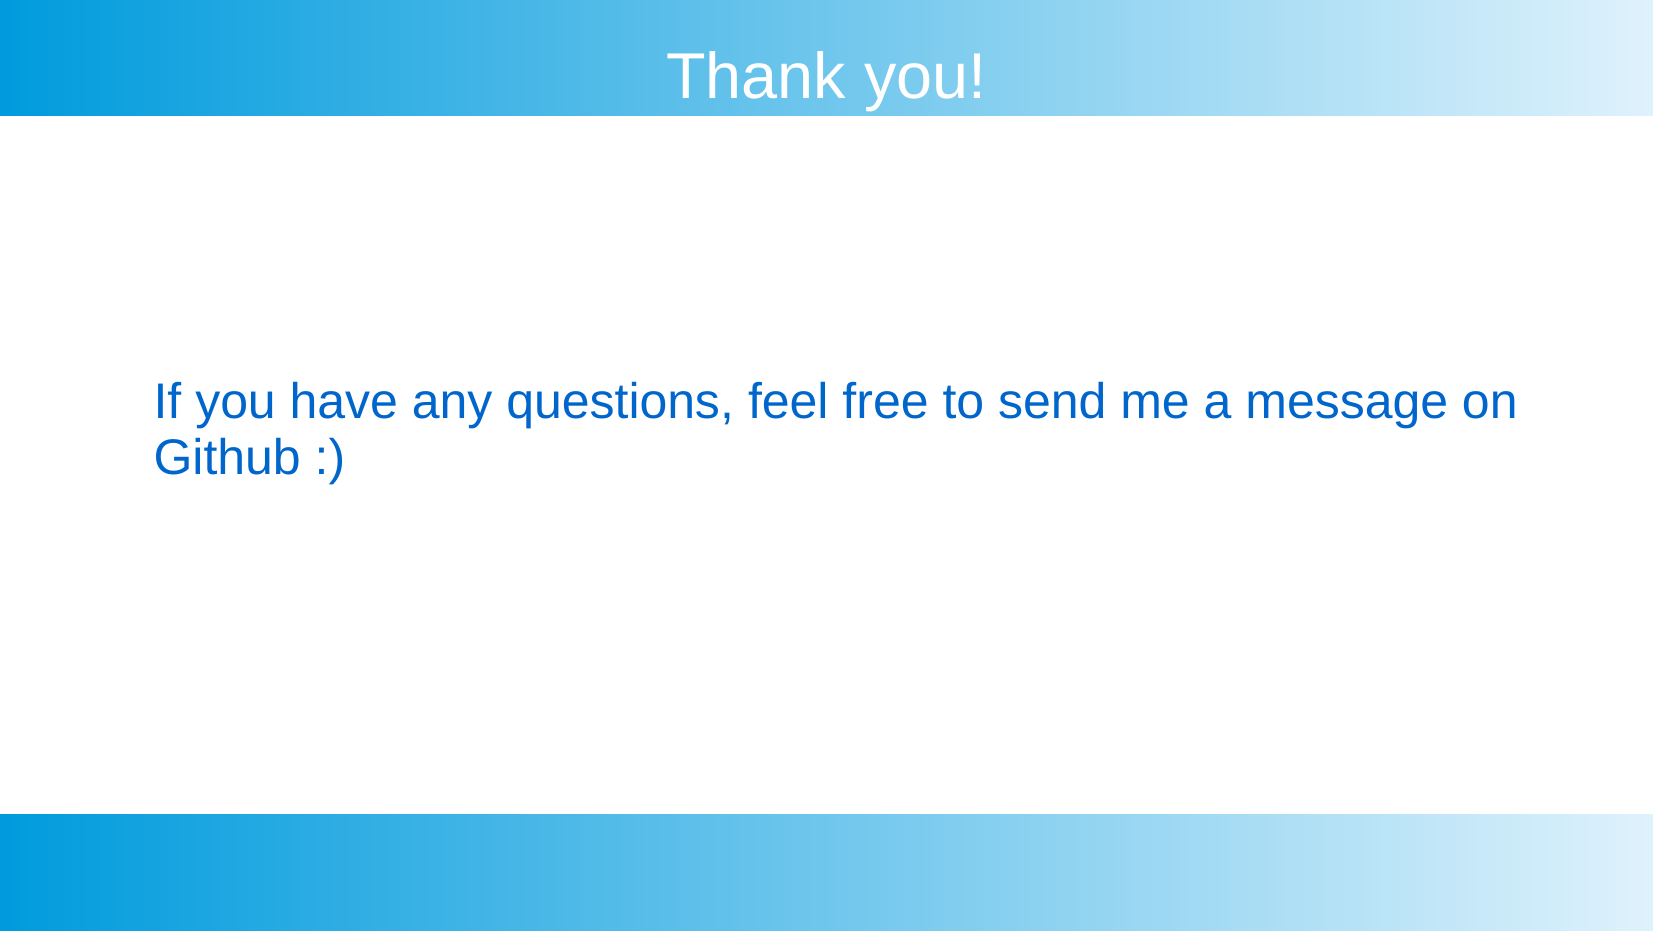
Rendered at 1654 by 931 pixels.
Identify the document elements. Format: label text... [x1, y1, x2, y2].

title Thank you! [82, 37, 1571, 116]
list If you have any questions, feel free to send me a message on Github :) [82, 217, 1571, 758]
